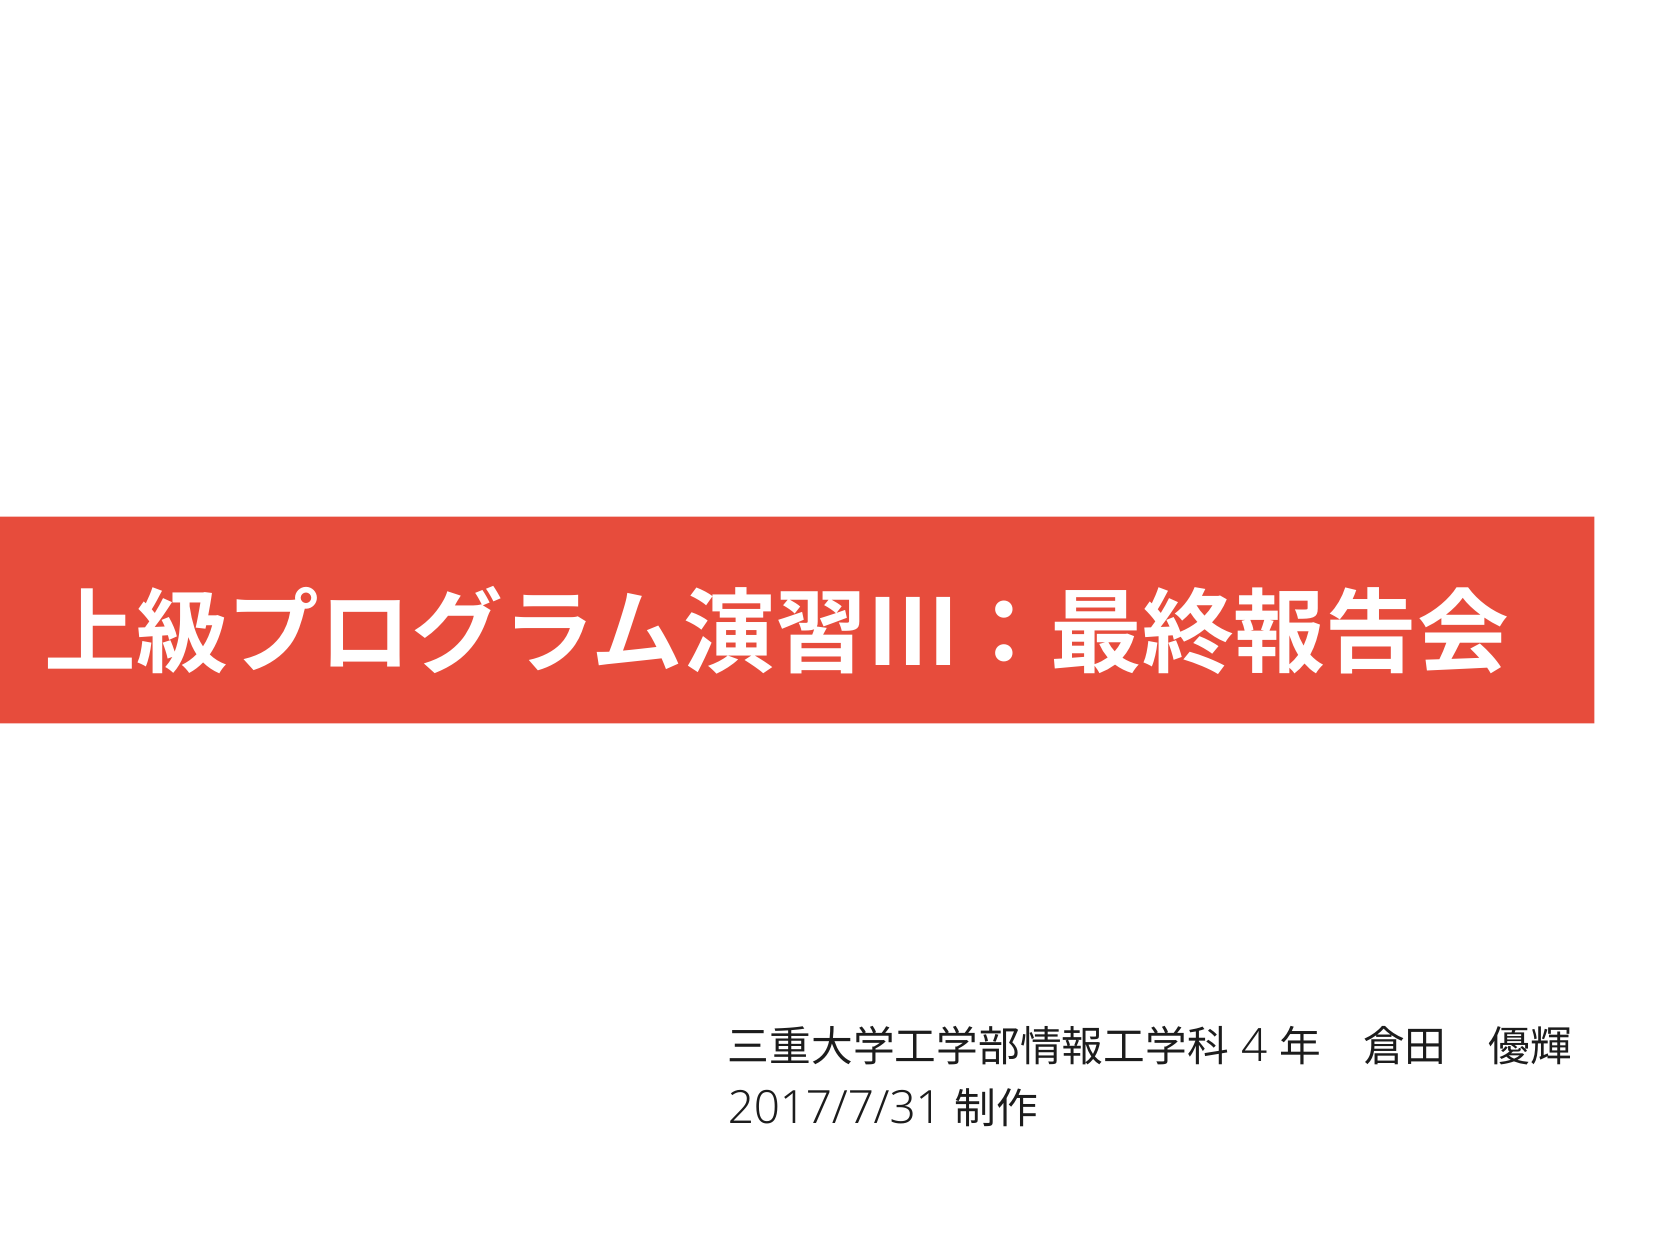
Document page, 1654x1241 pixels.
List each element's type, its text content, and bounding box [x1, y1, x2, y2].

subtitle 三重大学工学部情報工学科4年 倉田 優輝 2017/7/31制作 [727, 1012, 1609, 1213]
title 上級プログラム演習Ⅲ：最終報告会 [44, 504, 1581, 746]
